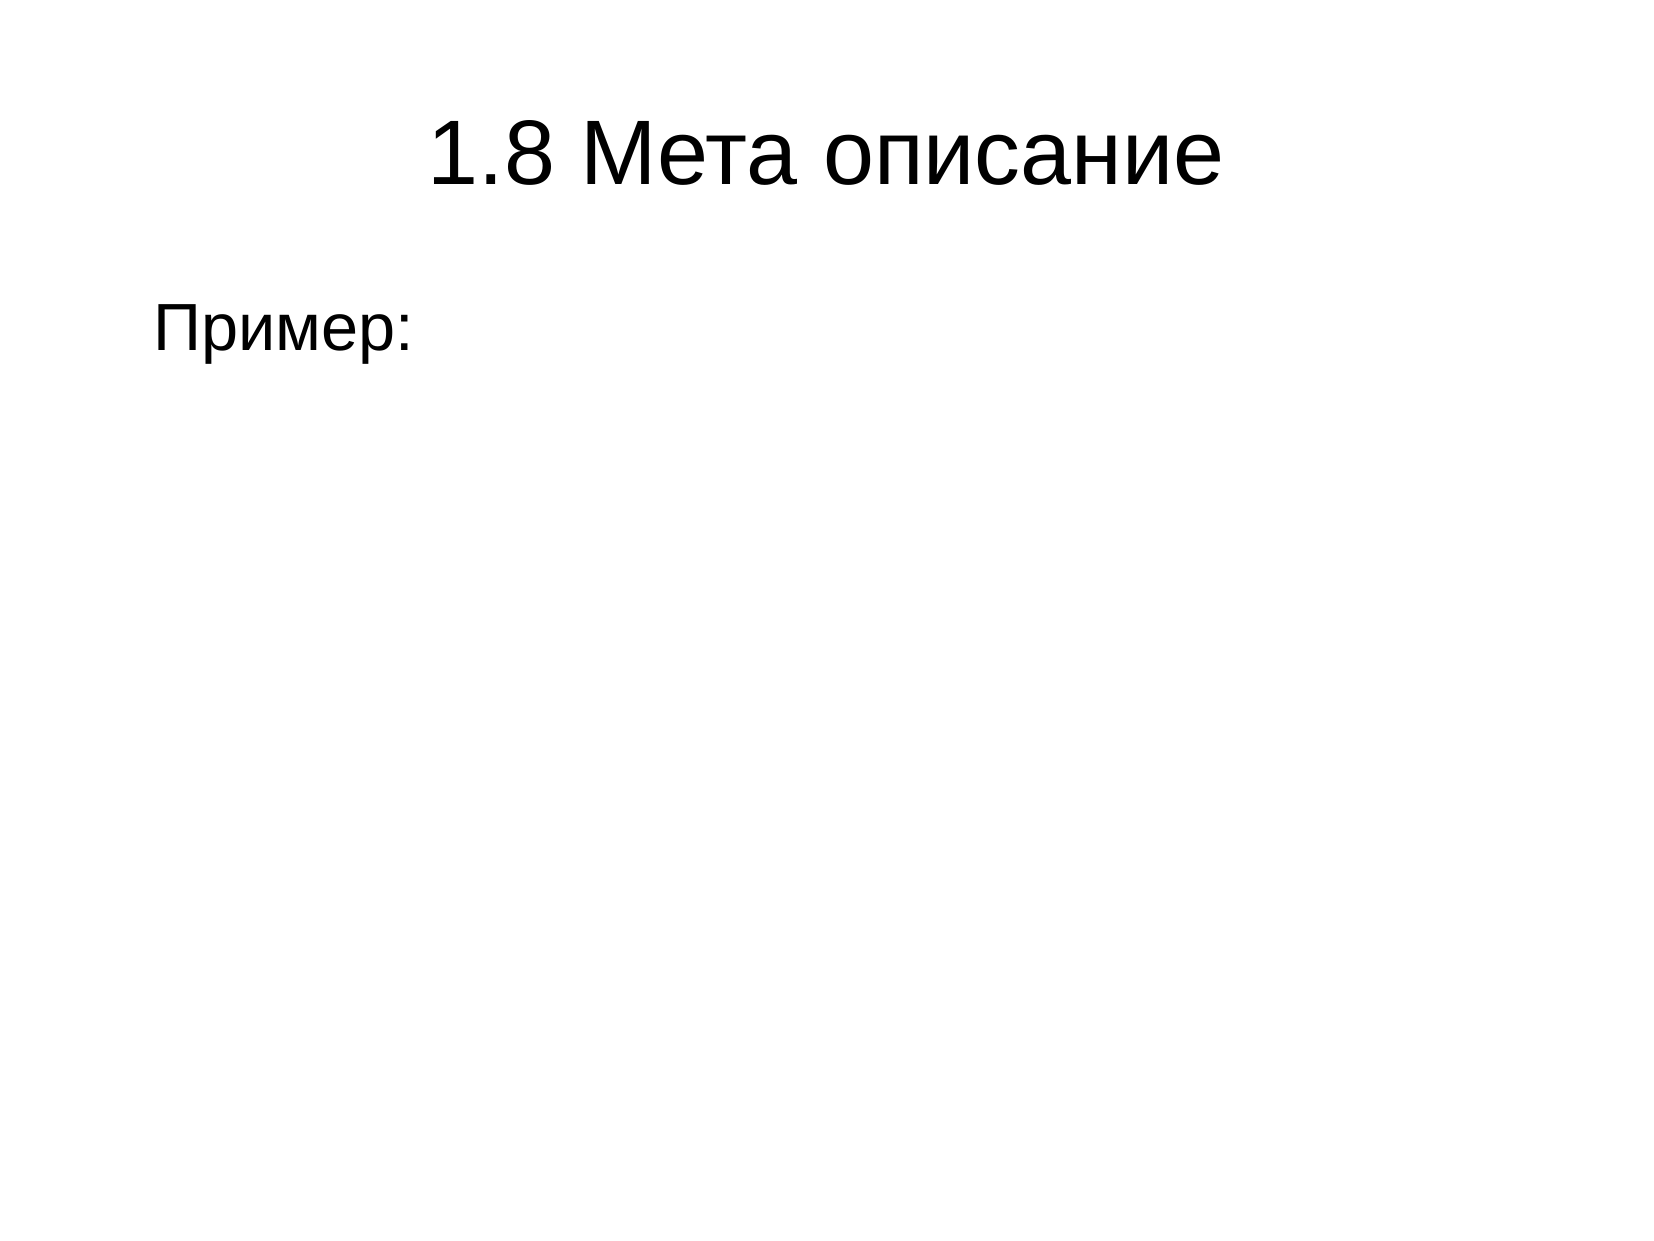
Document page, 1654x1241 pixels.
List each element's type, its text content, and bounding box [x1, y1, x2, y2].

list Пример: [82, 290, 1571, 1109]
title 1.8 Мета описание [82, 49, 1571, 257]
